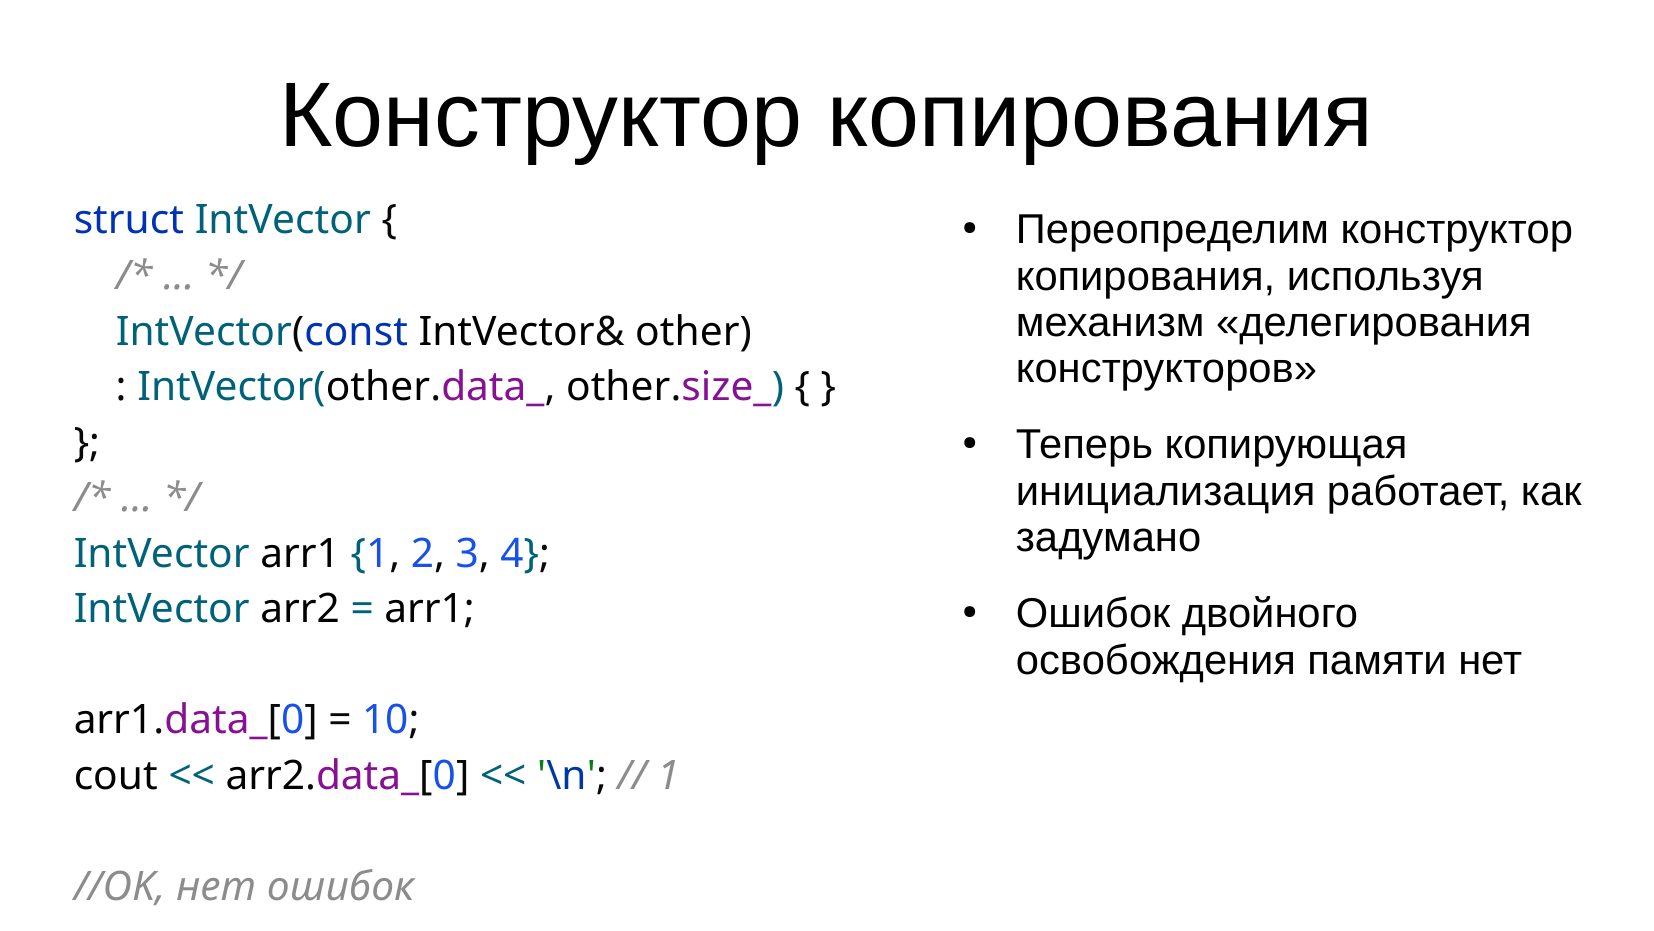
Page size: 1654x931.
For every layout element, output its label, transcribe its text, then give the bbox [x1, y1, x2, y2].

title Конструктор копирования [82, 37, 1571, 193]
text_box struct IntVector { /* ... */ IntVector(const IntVector& other) : IntVector(other.data_, other.size_) { } }; /* ... */ IntVector arr1 {1, 2, 3, 4}; IntVector arr2 = arr1; arr1.data_[0] = 10; cout << arr2.data_[0] << '\n'; // 1 //OK, нет ошибок [59, 183, 945, 920]
list Переопределим конструктор копирования, используя механизм «делегирования конструкторов» Теперь копирующая инициализация работает, как задумано Ошибок двойного освобождения памяти нет [944, 205, 1607, 875]
